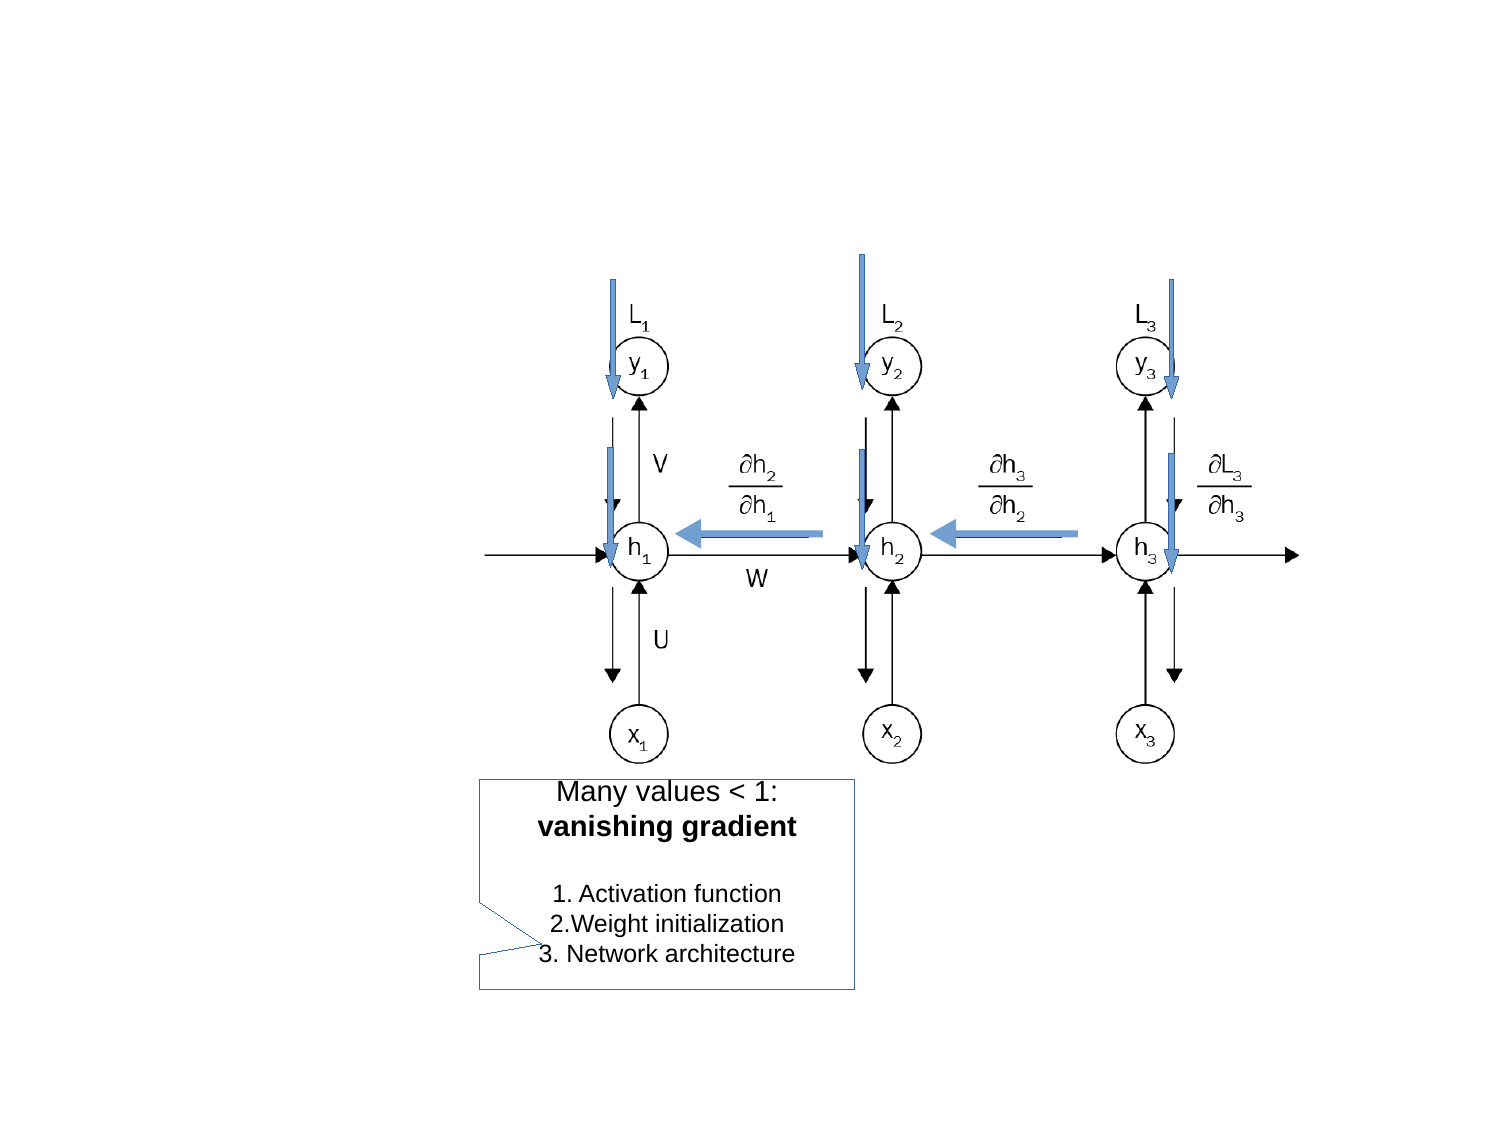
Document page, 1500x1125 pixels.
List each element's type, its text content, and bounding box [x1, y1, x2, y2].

text_box [929, 518, 1078, 549]
text_box [605, 279, 621, 399]
picture [465, 284, 1318, 782]
text_box [854, 449, 870, 570]
text_box [854, 254, 870, 390]
text_box [1164, 453, 1179, 574]
text_box [1164, 279, 1179, 399]
text_box Many values < 1: vanishing gradient 1. Activation function 2.Weight initialization 3. Network architecture [479, 779, 855, 990]
text_box [603, 447, 619, 568]
text_box [674, 518, 823, 549]
